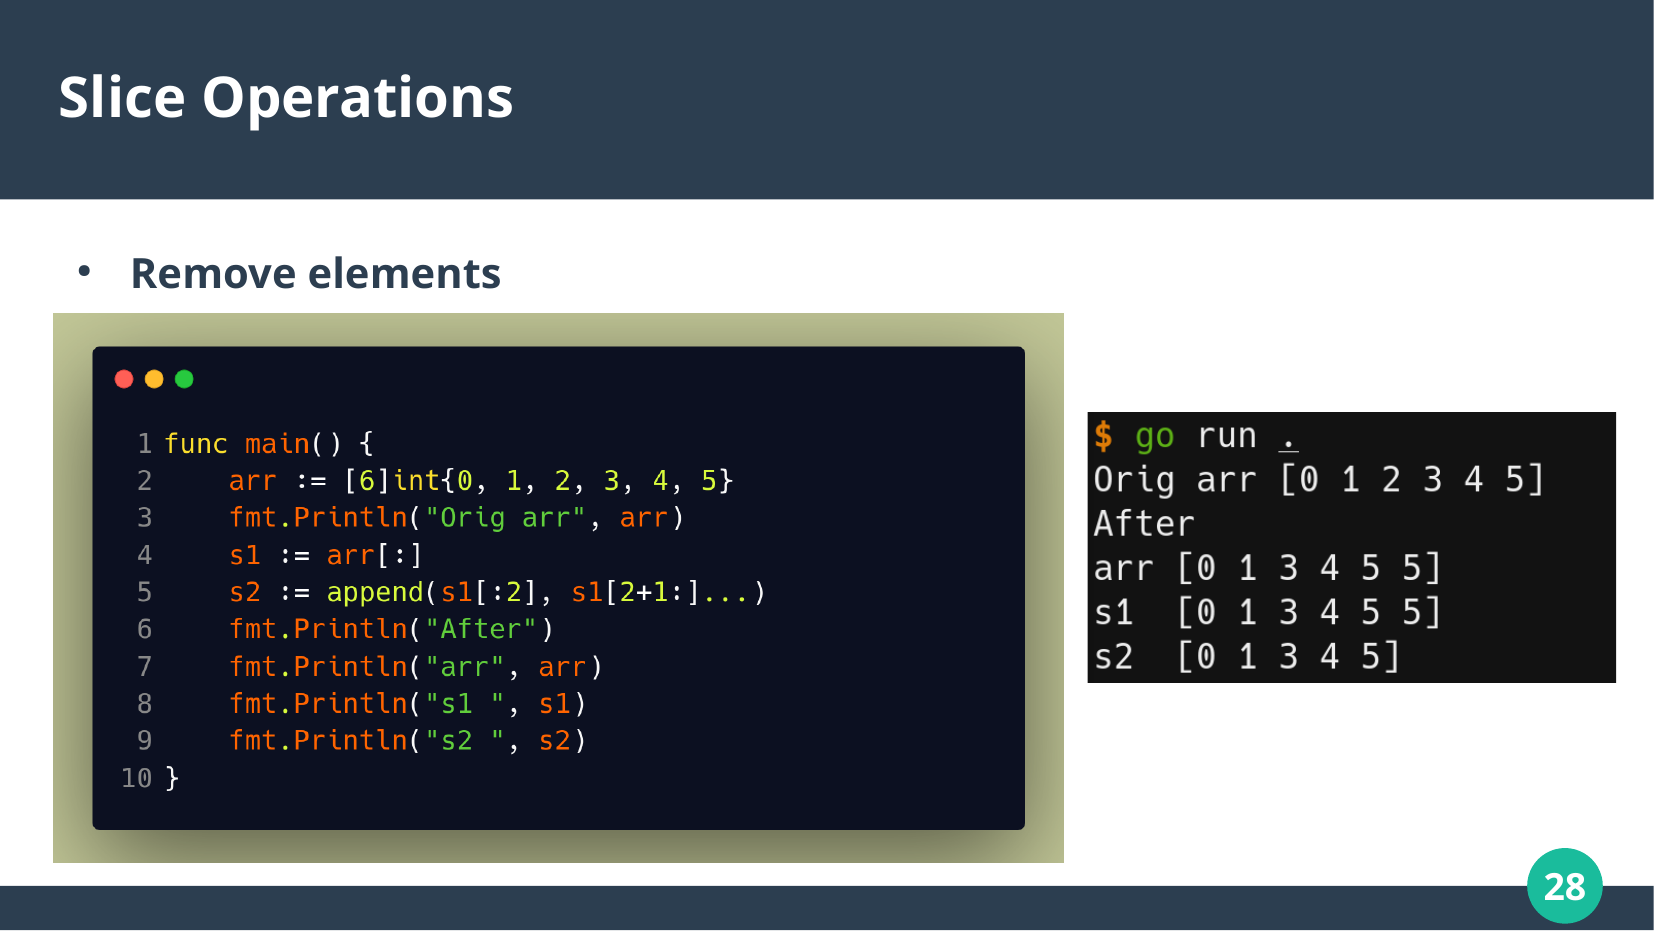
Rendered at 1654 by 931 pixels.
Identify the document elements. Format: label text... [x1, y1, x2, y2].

picture [53, 313, 1064, 863]
picture [1087, 412, 1617, 683]
title Slice Operations [59, 37, 1595, 155]
list Remove elements [59, 243, 638, 313]
